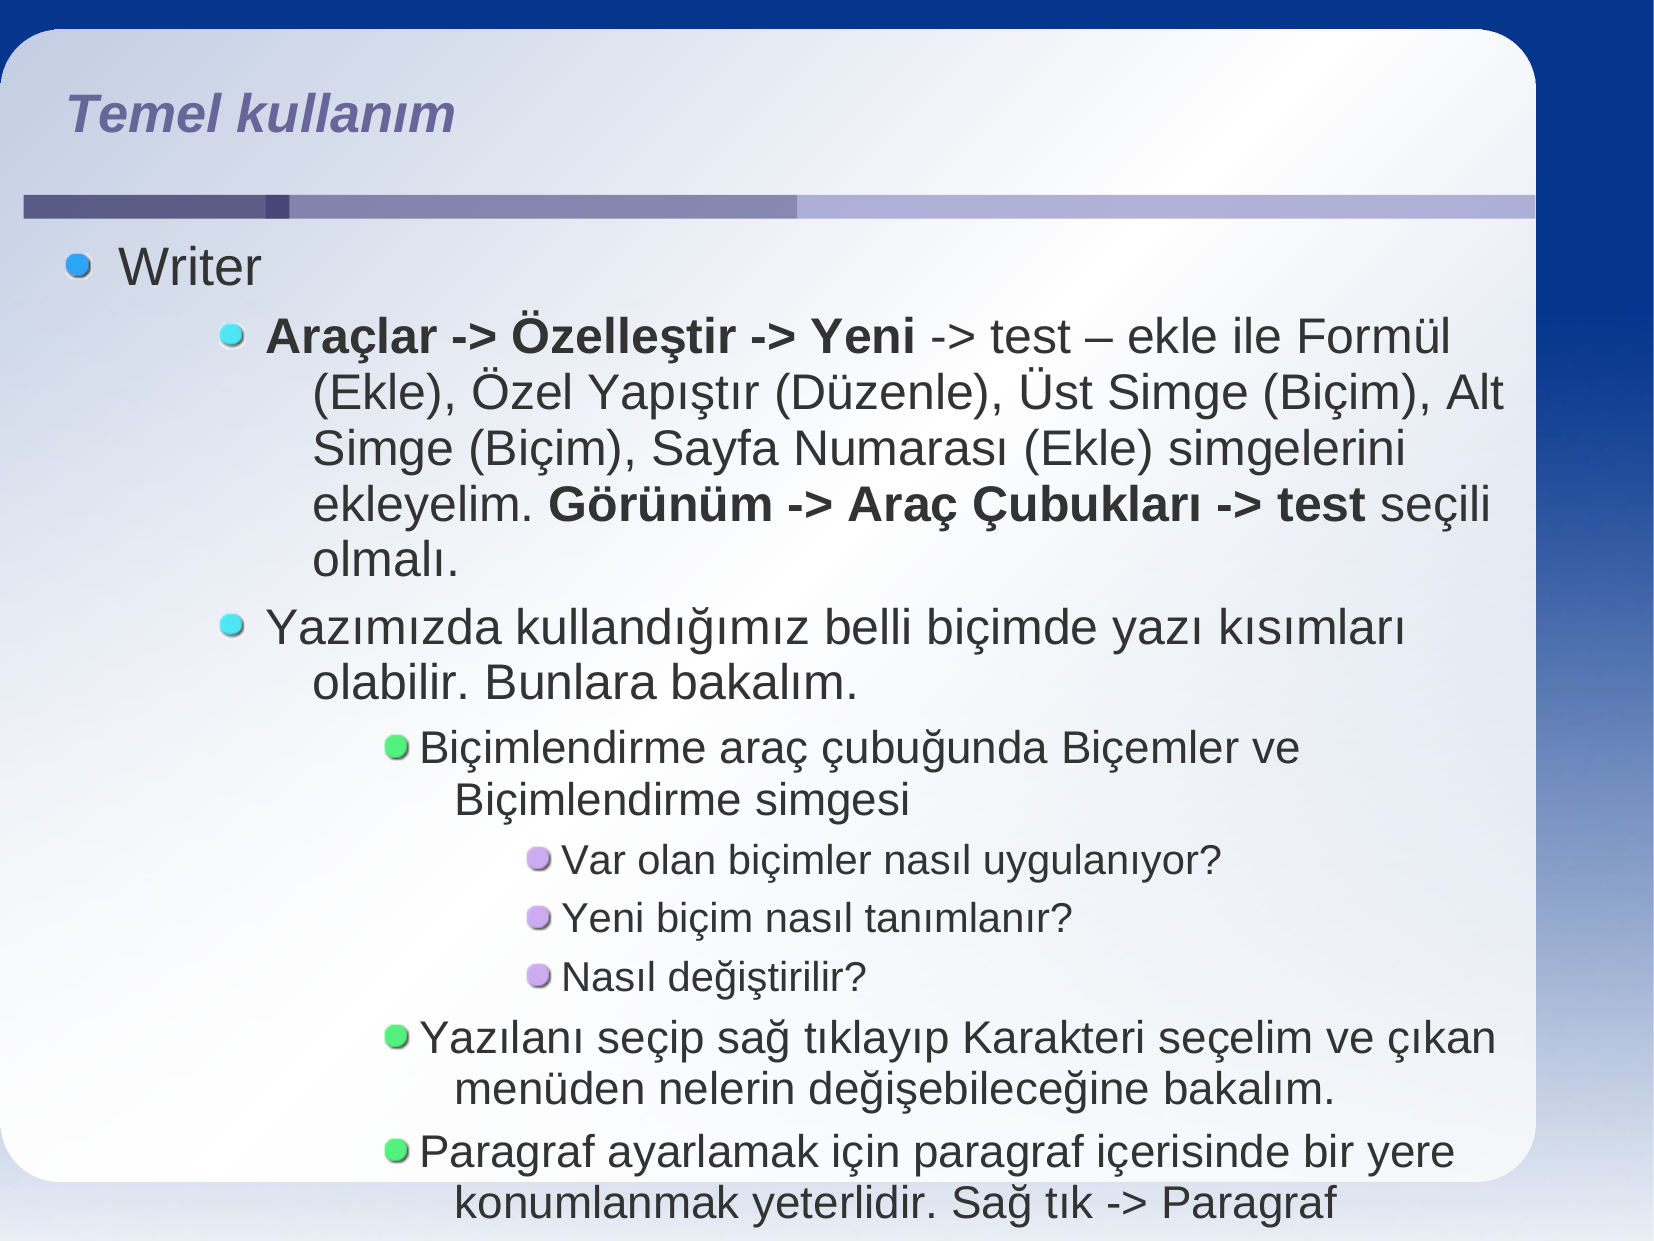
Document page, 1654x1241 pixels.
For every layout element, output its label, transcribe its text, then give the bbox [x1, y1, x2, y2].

picture [0, 0, 1654, 1241]
list Writer Araçlar -> Özelleştir -> Yeni -> test – ekle ile Formül (Ekle), Özel Yapıştır (Düzenle), Üst Simge (Biçim), Alt Simge (Biçim), Sayfa Numarası (Ekle) simgelerini ekleyelim. Görünüm -> Araç Çubukları -> test seçili olmalı. Yazımızda kullandığımız belli biçimde yazı kısımları olabilir. Bunlara bakalım. Biçimlendirme araç çubuğunda Biçemler ve Biçimlendirme simgesi Var olan biçimler nasıl uygulanıyor? Yeni biçim nasıl tanımlanır? Nasıl değiştirilir? Yazılanı seçip sağ tıklayıp Karakteri seçelim ve çıkan menüden nelerin değişebileceğine bakalım. Paragraf ayarlamak için paragraf içerisinde bir yere konumlanmak yeterlidir. Sağ tık -> Paragraf [29, 236, 1506, 1220]
title Temel kullanım [29, 49, 1506, 178]
